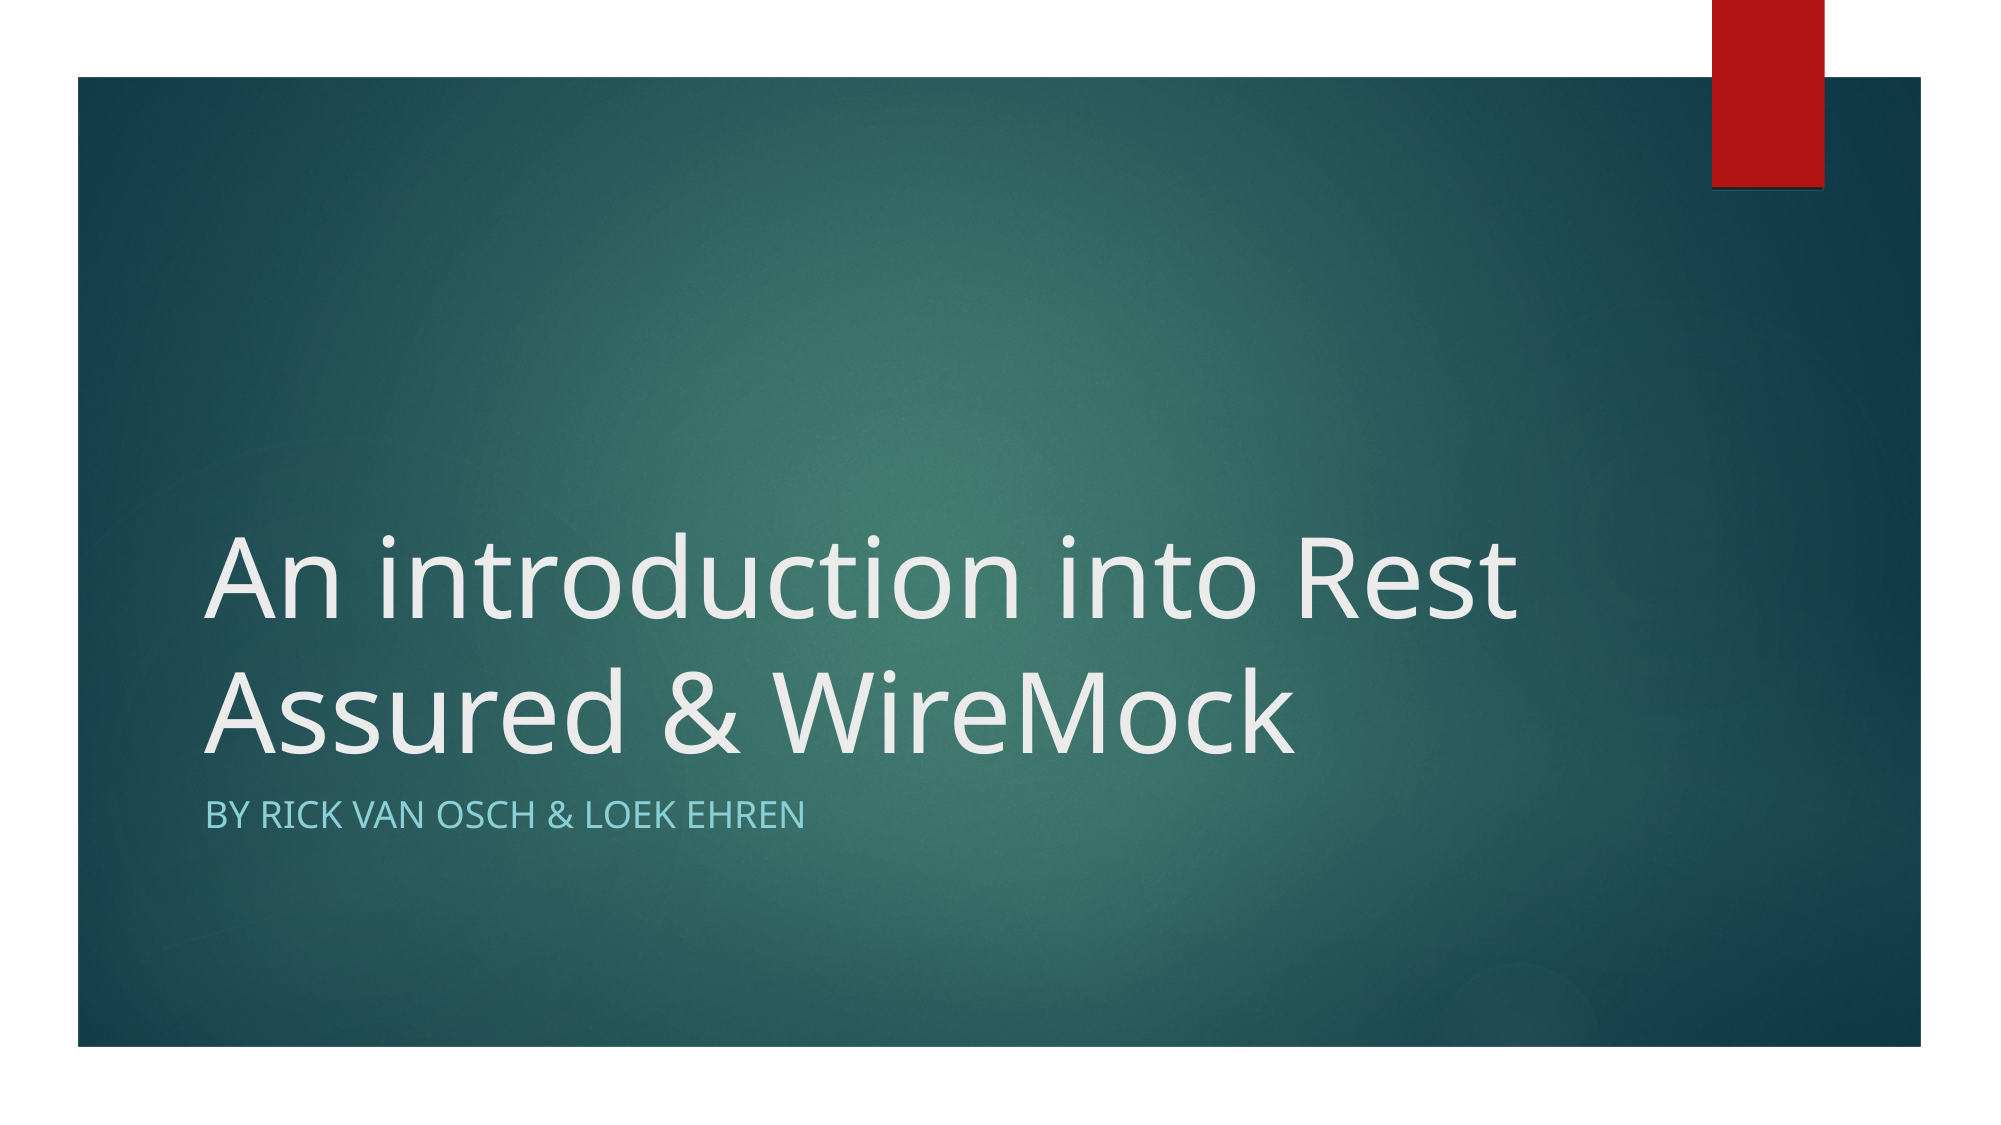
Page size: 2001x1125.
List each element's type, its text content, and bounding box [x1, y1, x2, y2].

title An introduction into Rest Assured & WireMock [189, 344, 1638, 783]
subtitle By rick van osch & loek ehren [189, 783, 1638, 925]
picture [79, 78, 1920, 1046]
